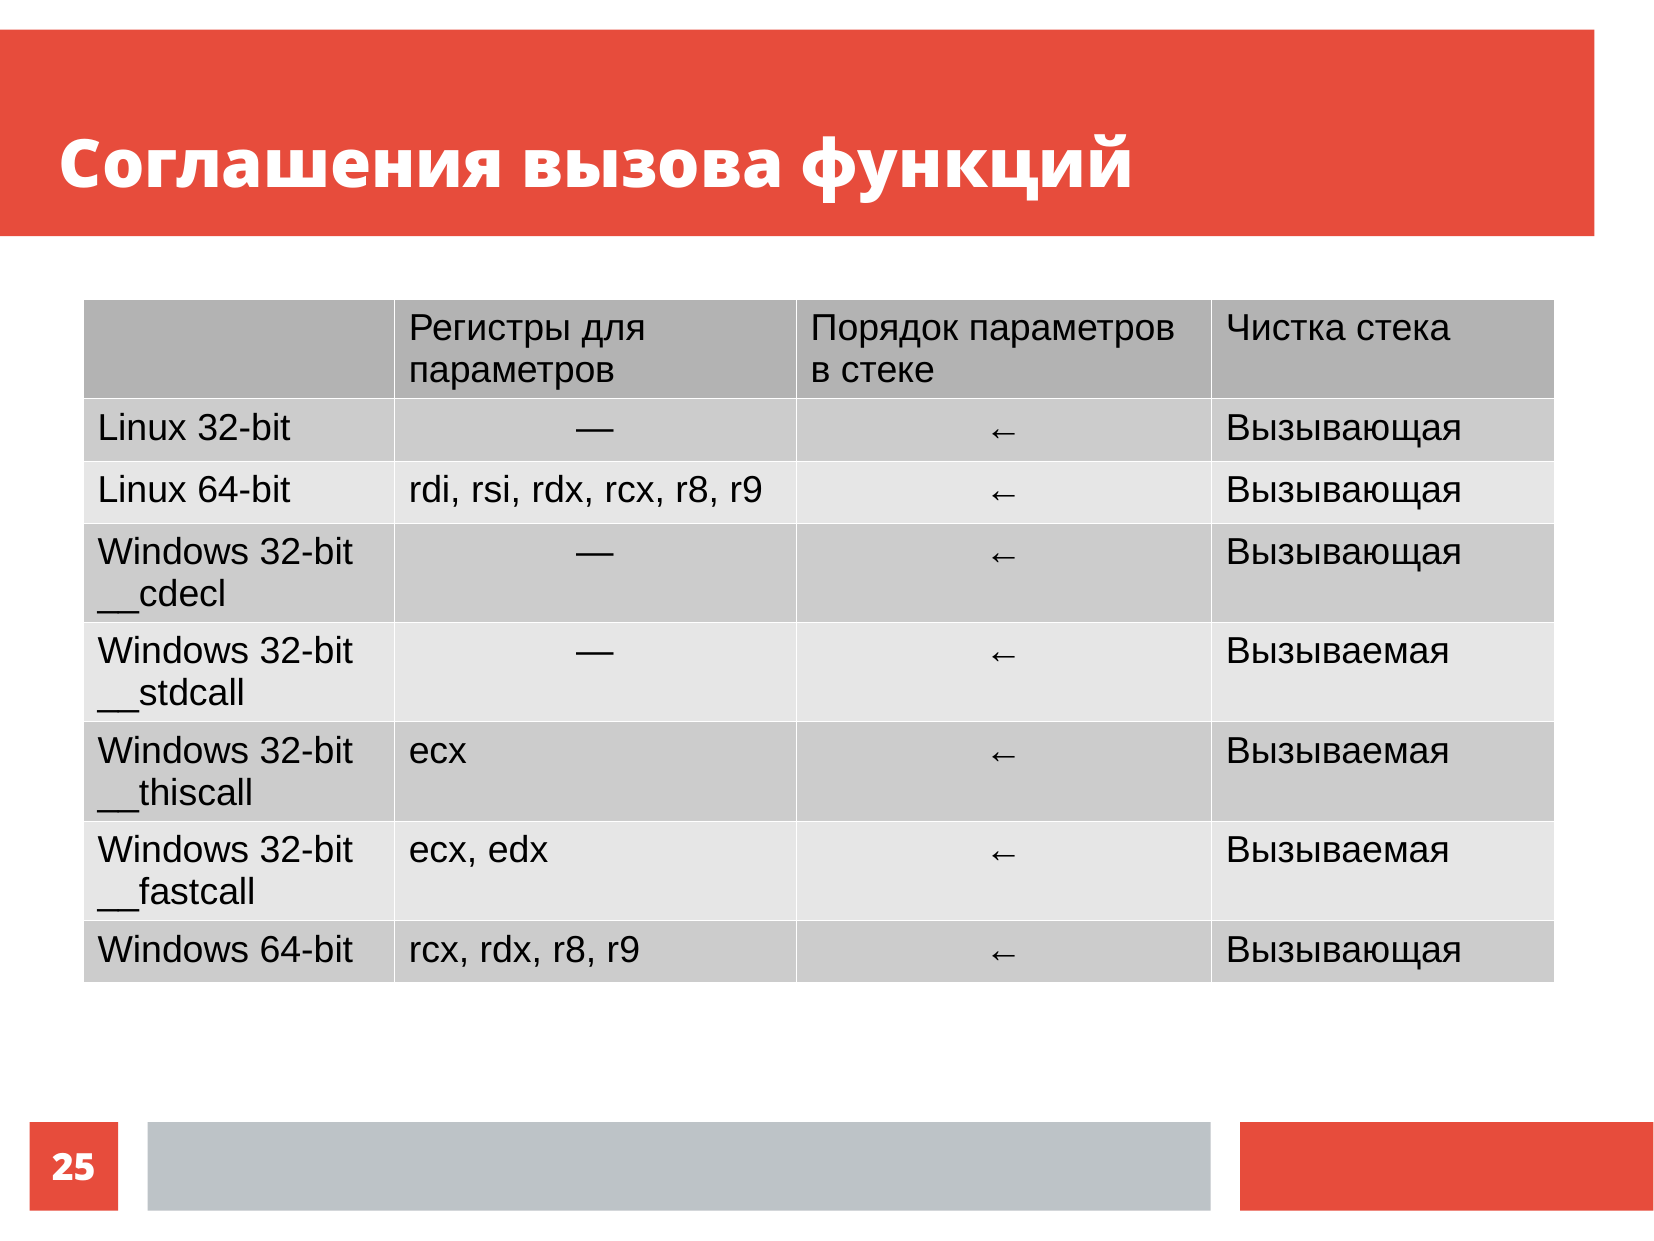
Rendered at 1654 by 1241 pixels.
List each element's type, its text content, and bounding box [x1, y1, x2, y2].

table_cell Вызываемая [1212, 822, 1554, 920]
table_cell ← [797, 822, 1211, 920]
table_cell rdi, rsi, rdx, rcx, r8, r9 [395, 462, 796, 523]
table_cell — [395, 399, 796, 461]
table_header Регистры для параметров [395, 300, 796, 398]
table_cell — [395, 623, 796, 721]
table_cell Linux 32-bit [84, 399, 394, 461]
table_cell Windows 64-bit [84, 921, 394, 982]
table_cell Windows 32-bit __fastcall [84, 822, 394, 920]
table_cell Windows 32-bit __thiscall [84, 722, 394, 821]
title Соглашения вызова функций [59, 59, 1595, 207]
table_cell ← [797, 399, 1211, 461]
table_cell ← [797, 462, 1211, 523]
table_cell Вызывающая [1212, 399, 1554, 461]
table_cell ← [797, 524, 1211, 622]
table_cell Вызывающая [1212, 524, 1554, 622]
table_cell Вызывающая [1212, 921, 1554, 982]
table_cell ecx [395, 722, 796, 821]
table_cell ← [797, 921, 1211, 982]
table_cell — [395, 524, 796, 622]
table_cell Linux 64-bit [84, 462, 394, 523]
table_header Чистка стека [1212, 300, 1554, 398]
table_cell ← [797, 722, 1211, 821]
table_cell Windows 32-bit __stdcall [84, 623, 394, 721]
table_header Порядок параметров в стеке [797, 300, 1211, 398]
table_cell Вызывающая [1212, 462, 1554, 523]
table_cell ← [797, 623, 1211, 721]
table_header [84, 300, 394, 398]
table_cell Вызываемая [1212, 722, 1554, 821]
table_cell rcx, rdx, r8, r9 [395, 921, 796, 982]
table_cell Windows 32-bit __cdecl [84, 524, 394, 622]
table_cell Вызываемая [1212, 623, 1554, 721]
table_cell ecx, edx [395, 822, 796, 920]
